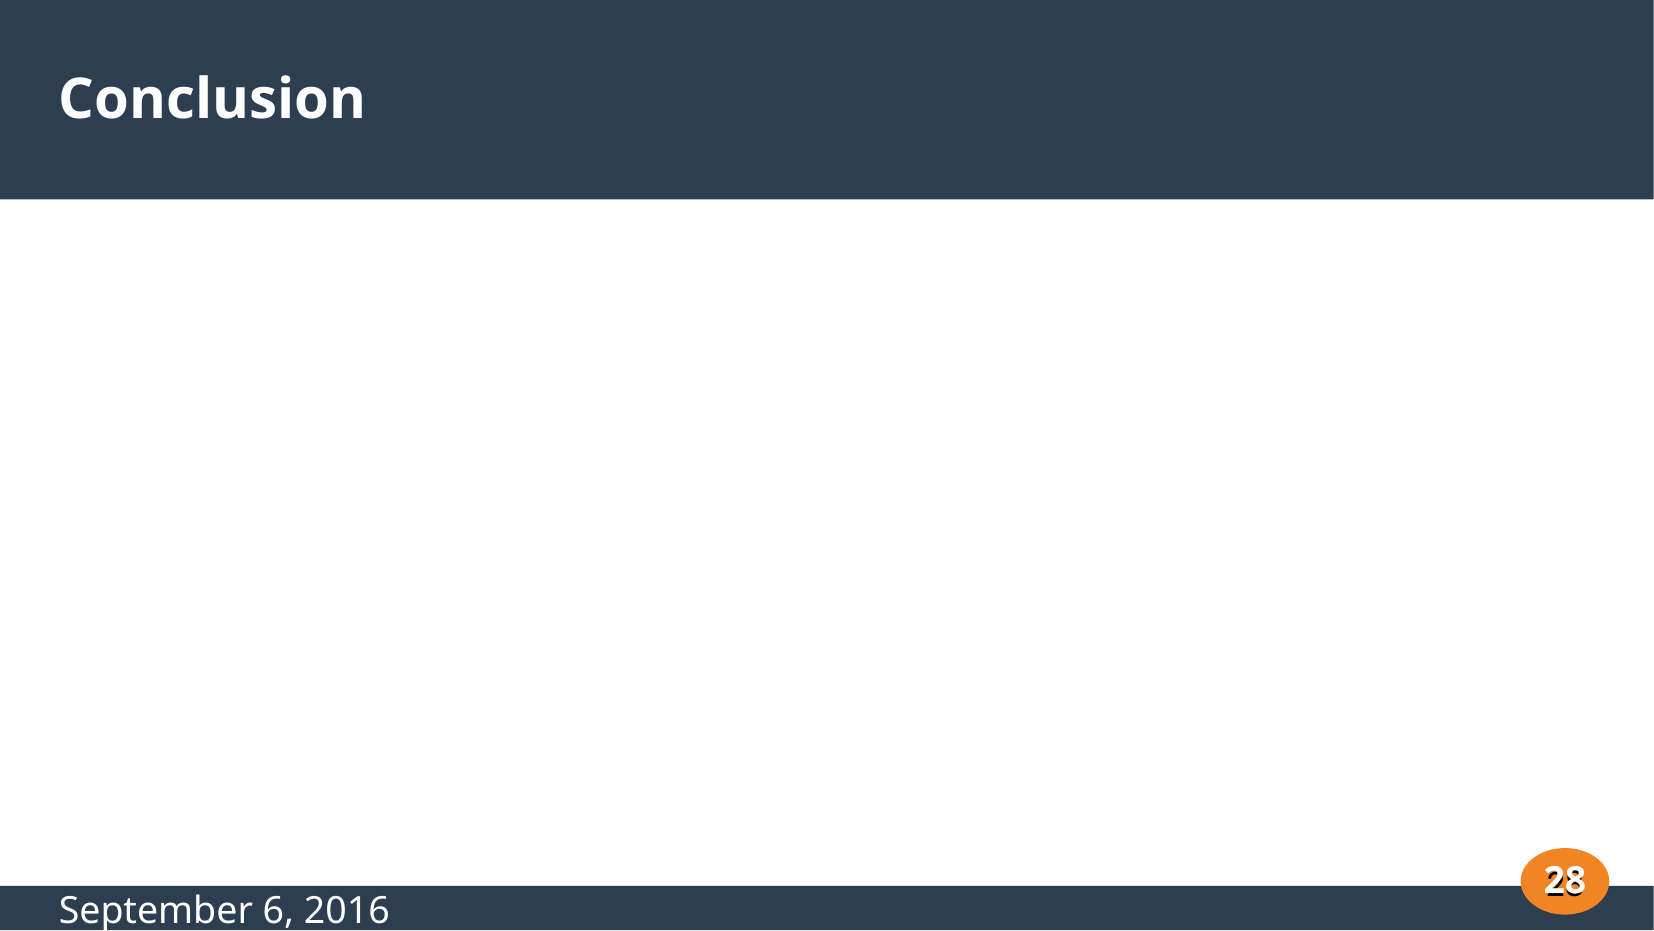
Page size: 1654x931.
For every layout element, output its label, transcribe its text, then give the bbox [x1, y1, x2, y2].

title Conclusion [59, 37, 1595, 155]
text_box September 6, 2016 [59, 885, 532, 931]
text_box 31 [1505, 837, 1625, 926]
